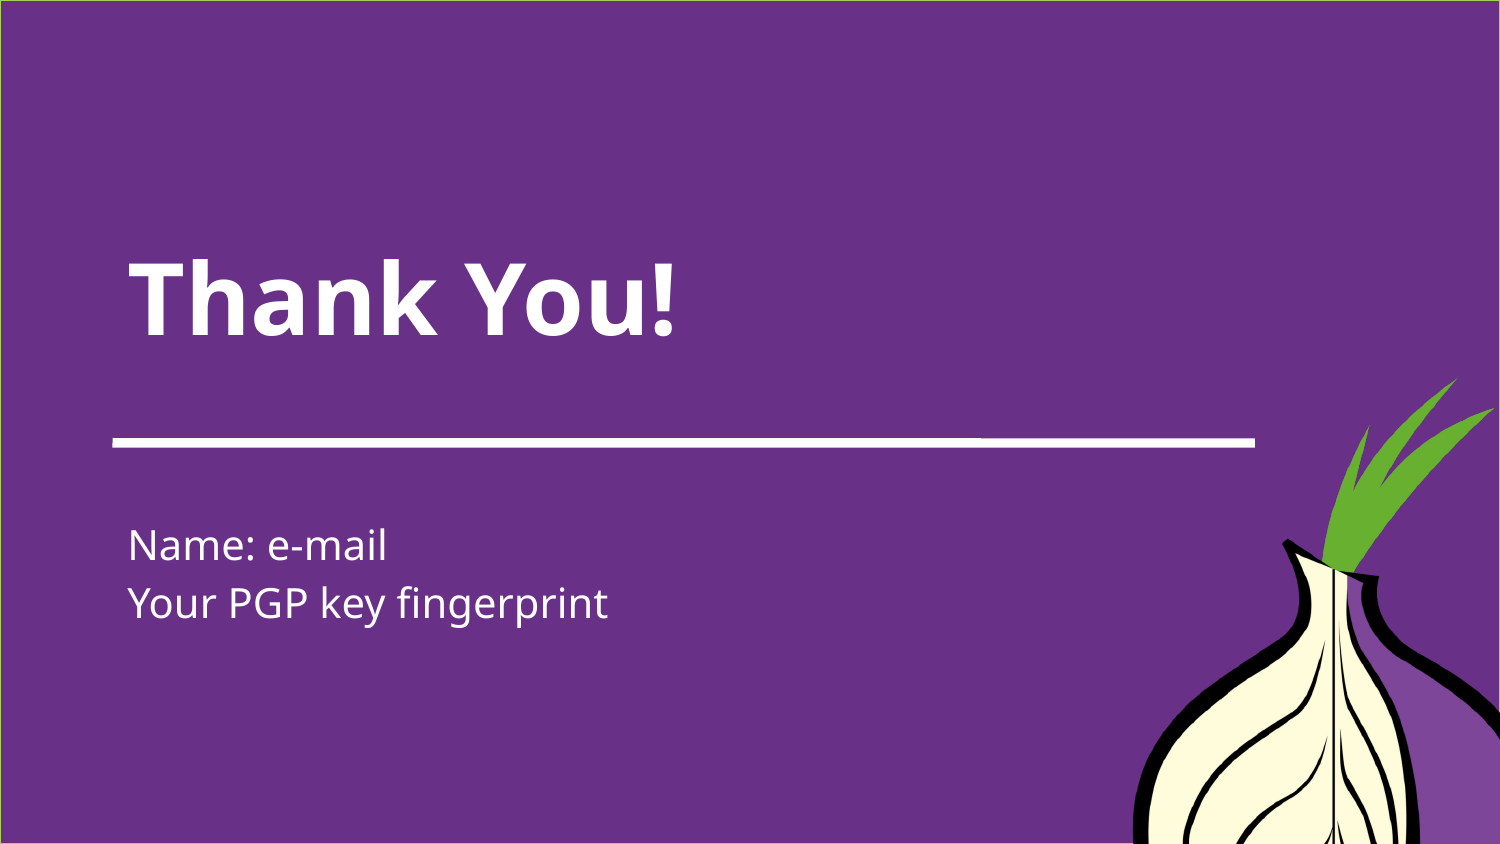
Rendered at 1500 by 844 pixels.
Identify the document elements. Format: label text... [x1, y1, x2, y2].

text_box Name: e-mail Your PGP key fingerprint [112, 478, 1275, 694]
picture [1122, 377, 1500, 844]
text_box Thank You! [112, 148, 1388, 443]
